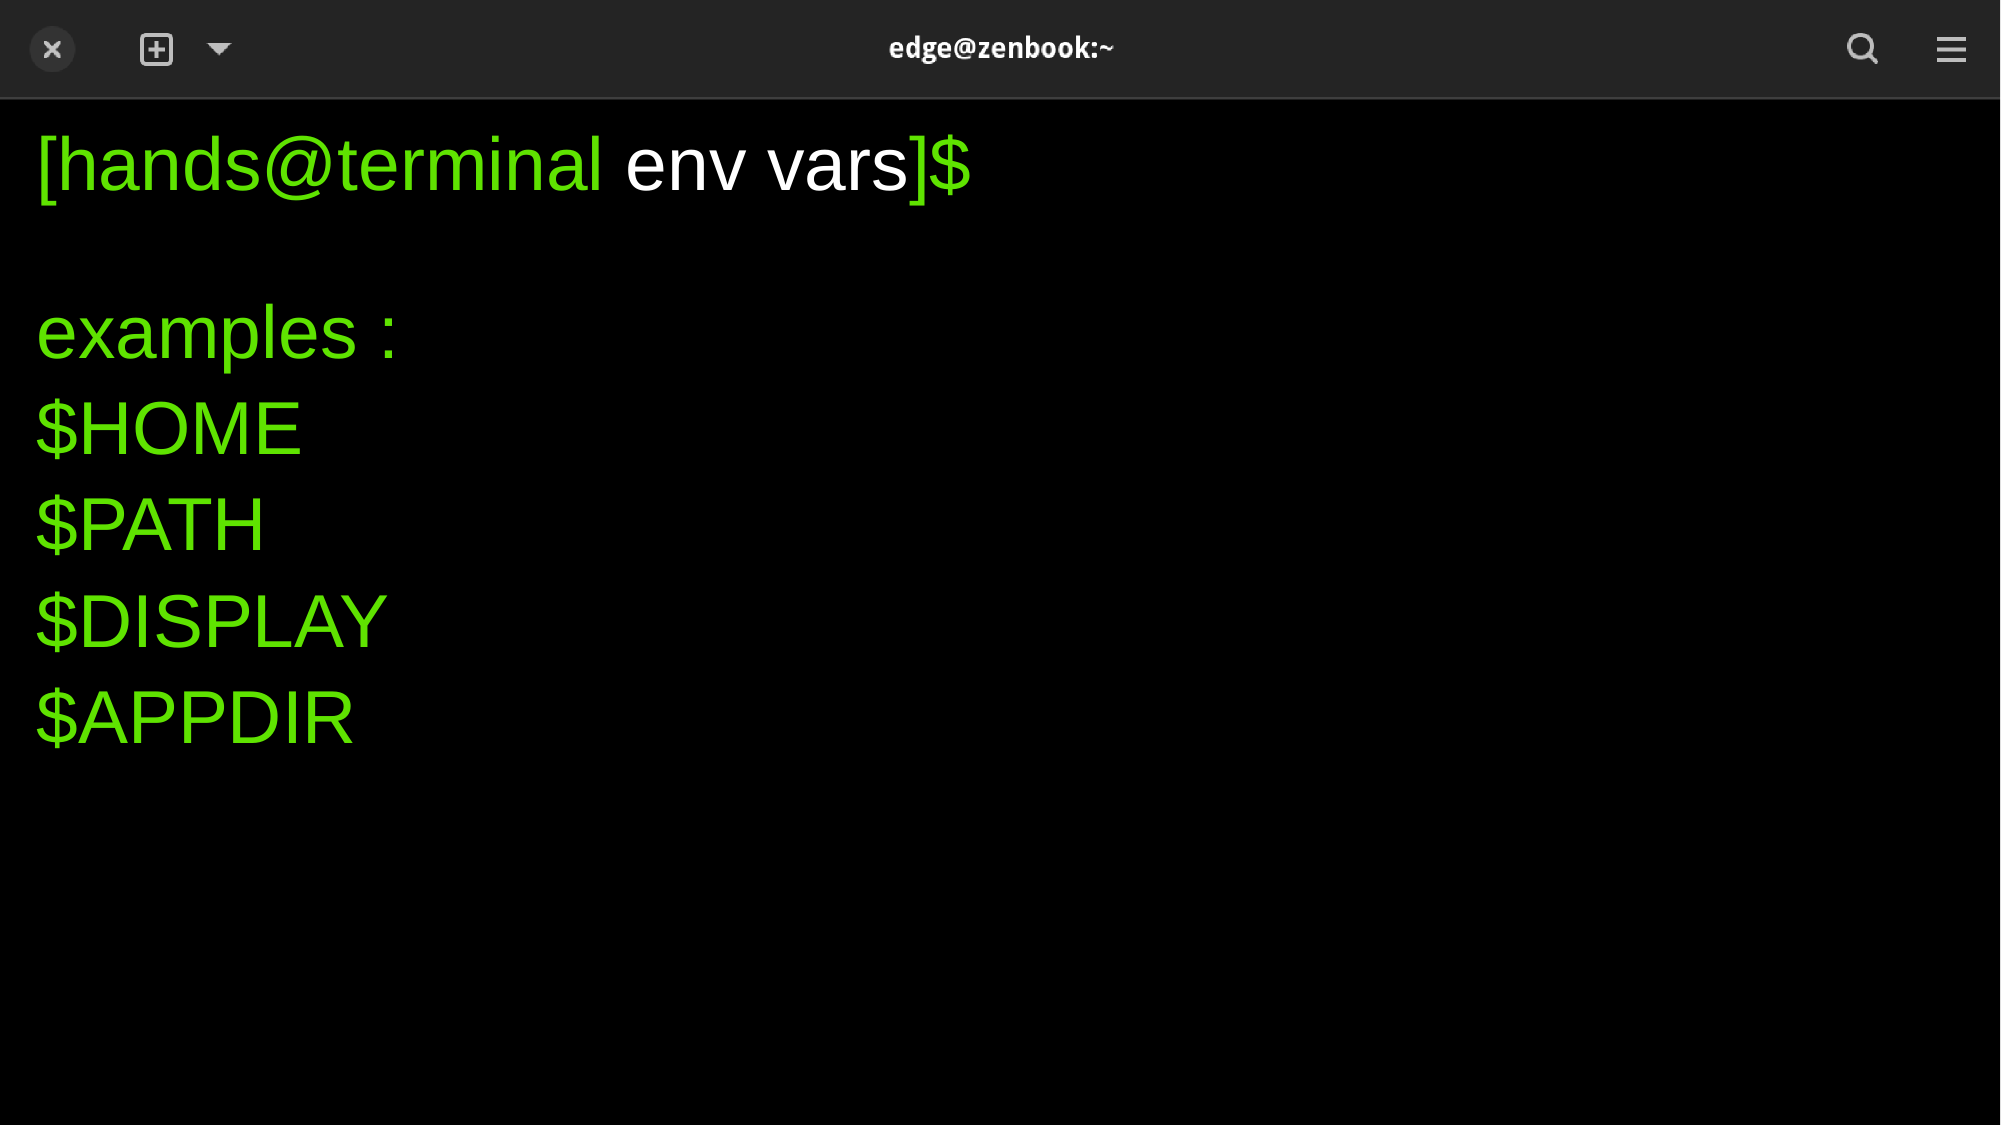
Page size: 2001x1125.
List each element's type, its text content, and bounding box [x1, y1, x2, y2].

picture [0, 0, 2001, 1125]
subtitle [hands@terminal env vars]$ examples : $HOME $PATH $DISPLAY $APPDIR [21, 122, 1980, 1108]
